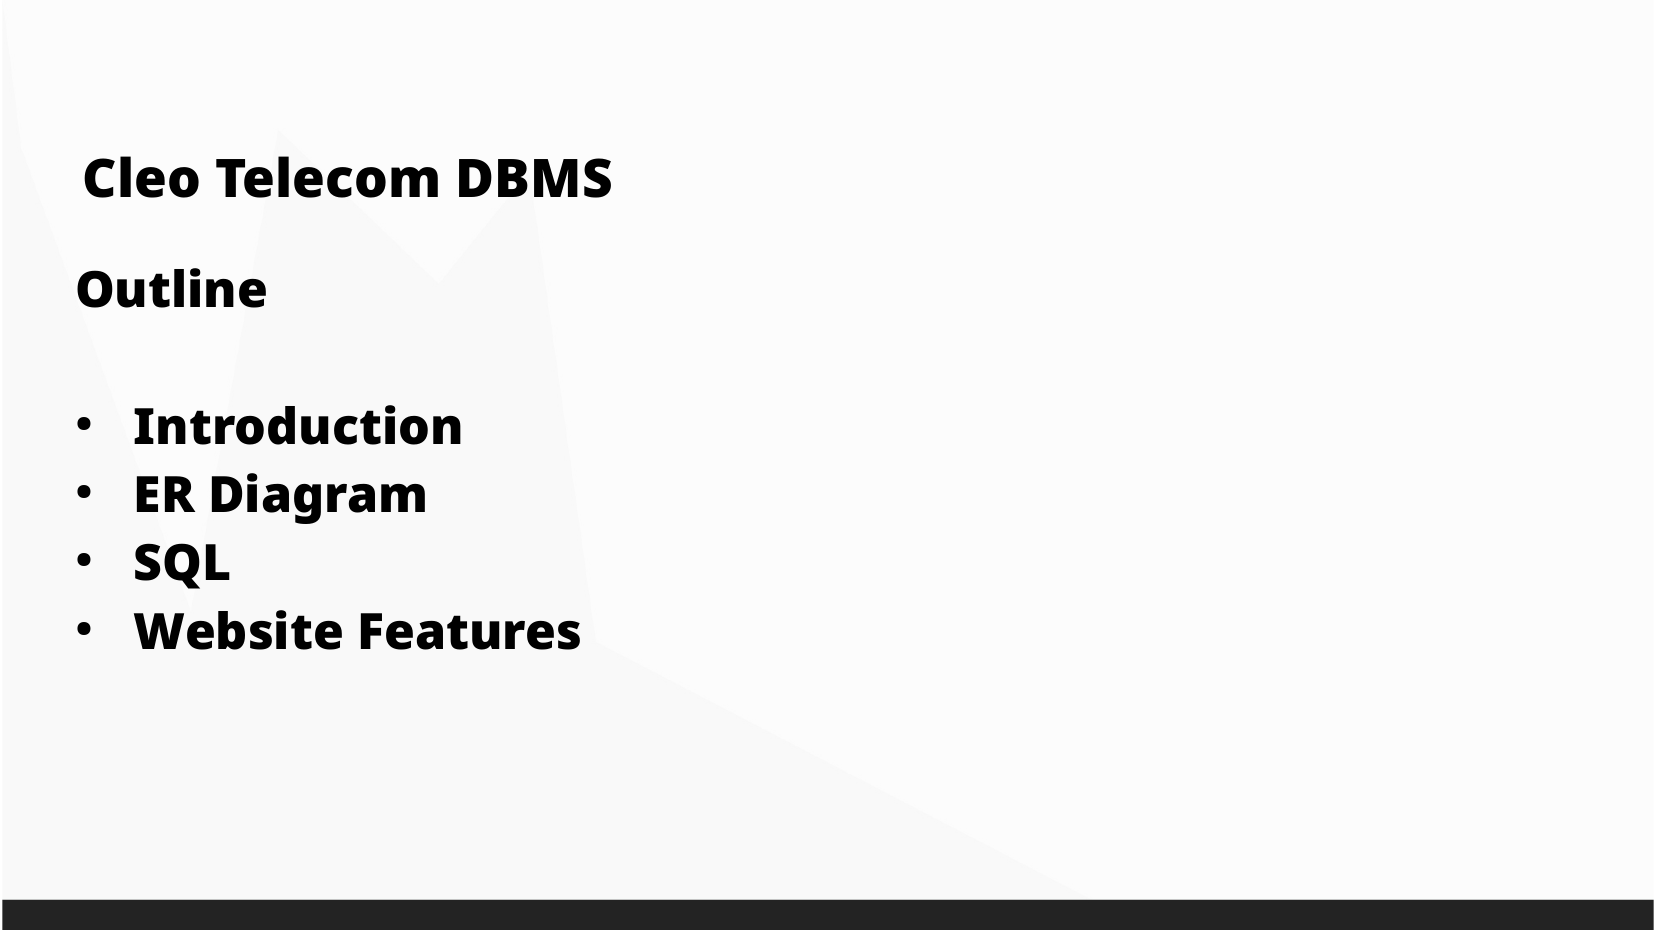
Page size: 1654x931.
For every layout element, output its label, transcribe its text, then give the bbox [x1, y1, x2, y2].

title Cleo Telecom DBMS [82, 99, 1571, 255]
subtitle Outline Introduction ER Diagram SQL Website Features [75, 254, 1516, 662]
picture [2, 0, 1654, 931]
